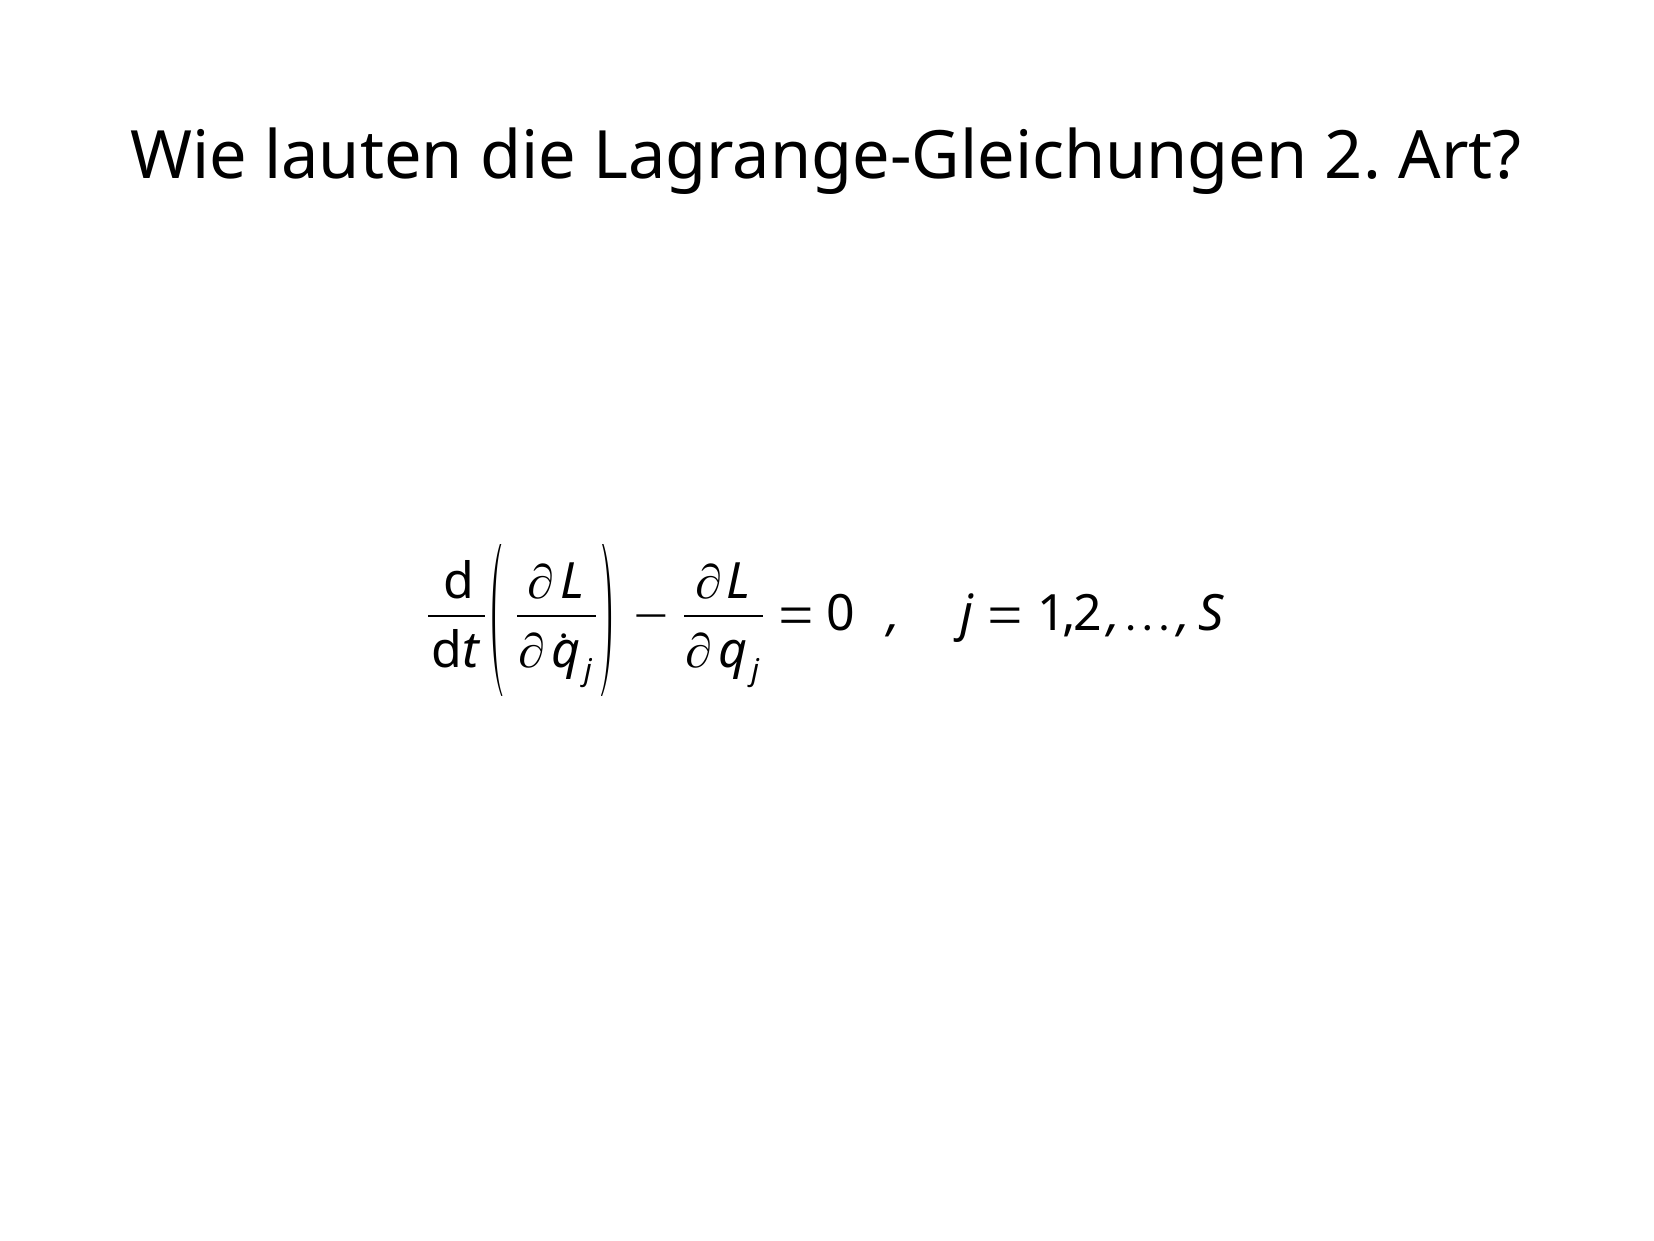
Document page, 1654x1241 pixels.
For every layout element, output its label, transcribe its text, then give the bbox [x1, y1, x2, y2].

title Wie lauten die Lagrange-Gleichungen 2. Art? [82, 49, 1571, 257]
chart [420, 544, 1234, 696]
